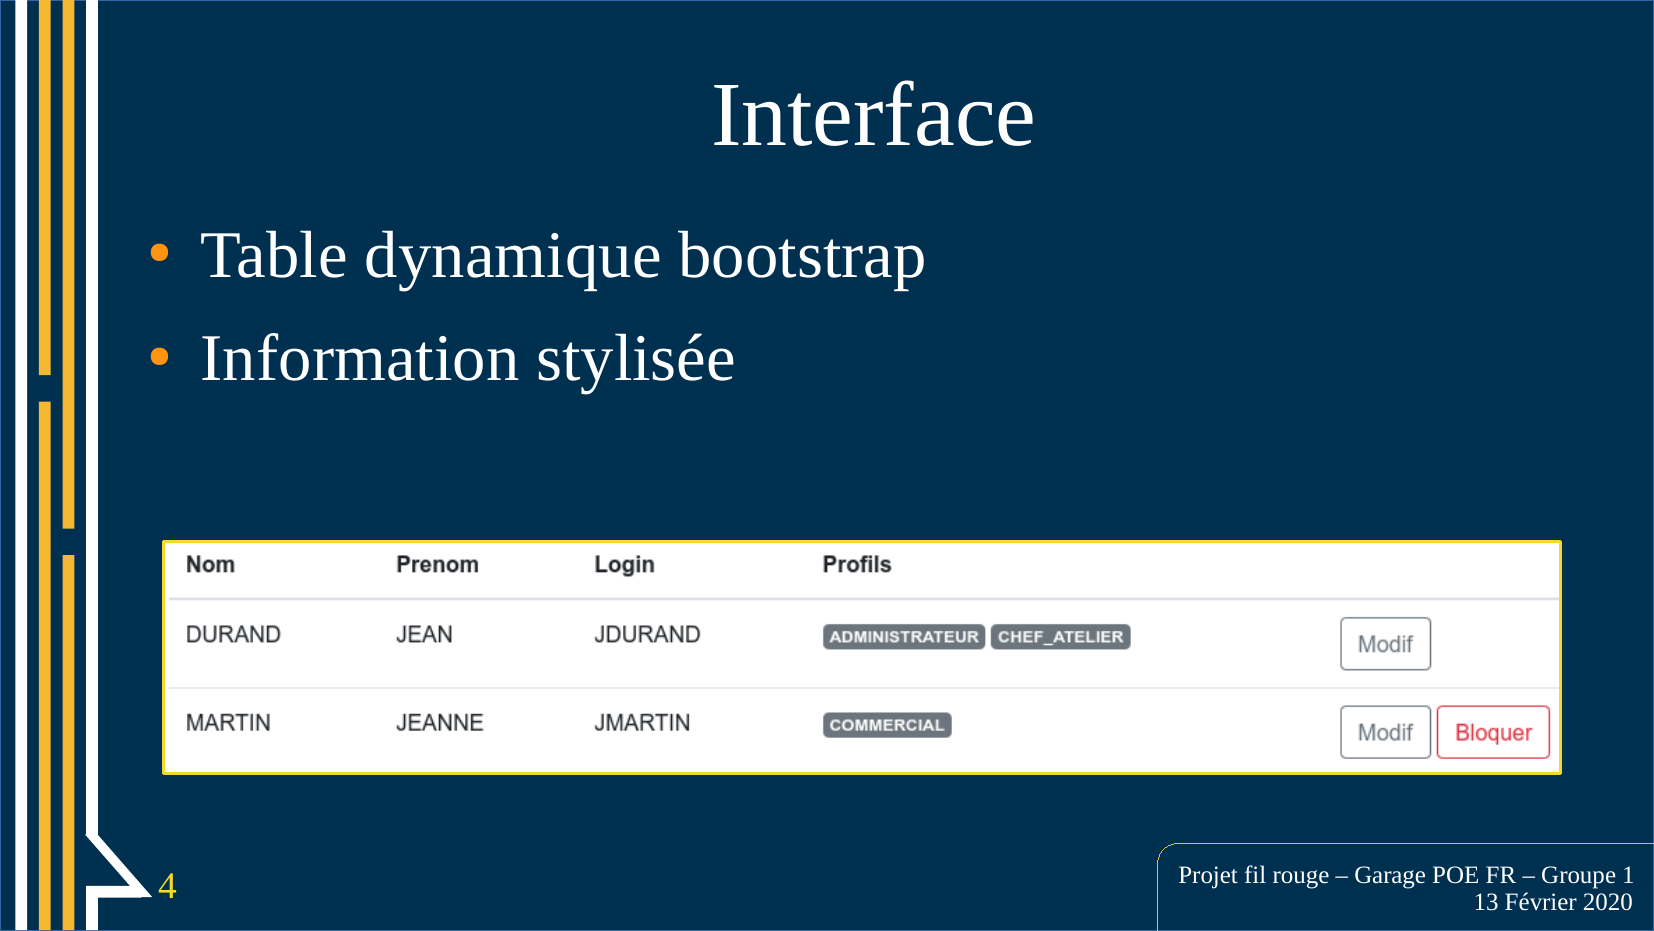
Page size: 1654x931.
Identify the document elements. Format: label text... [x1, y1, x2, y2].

list Table dynamique bootstrap Information stylisée [129, 217, 1607, 758]
picture [165, 543, 1560, 773]
title Interface [129, 37, 1619, 193]
